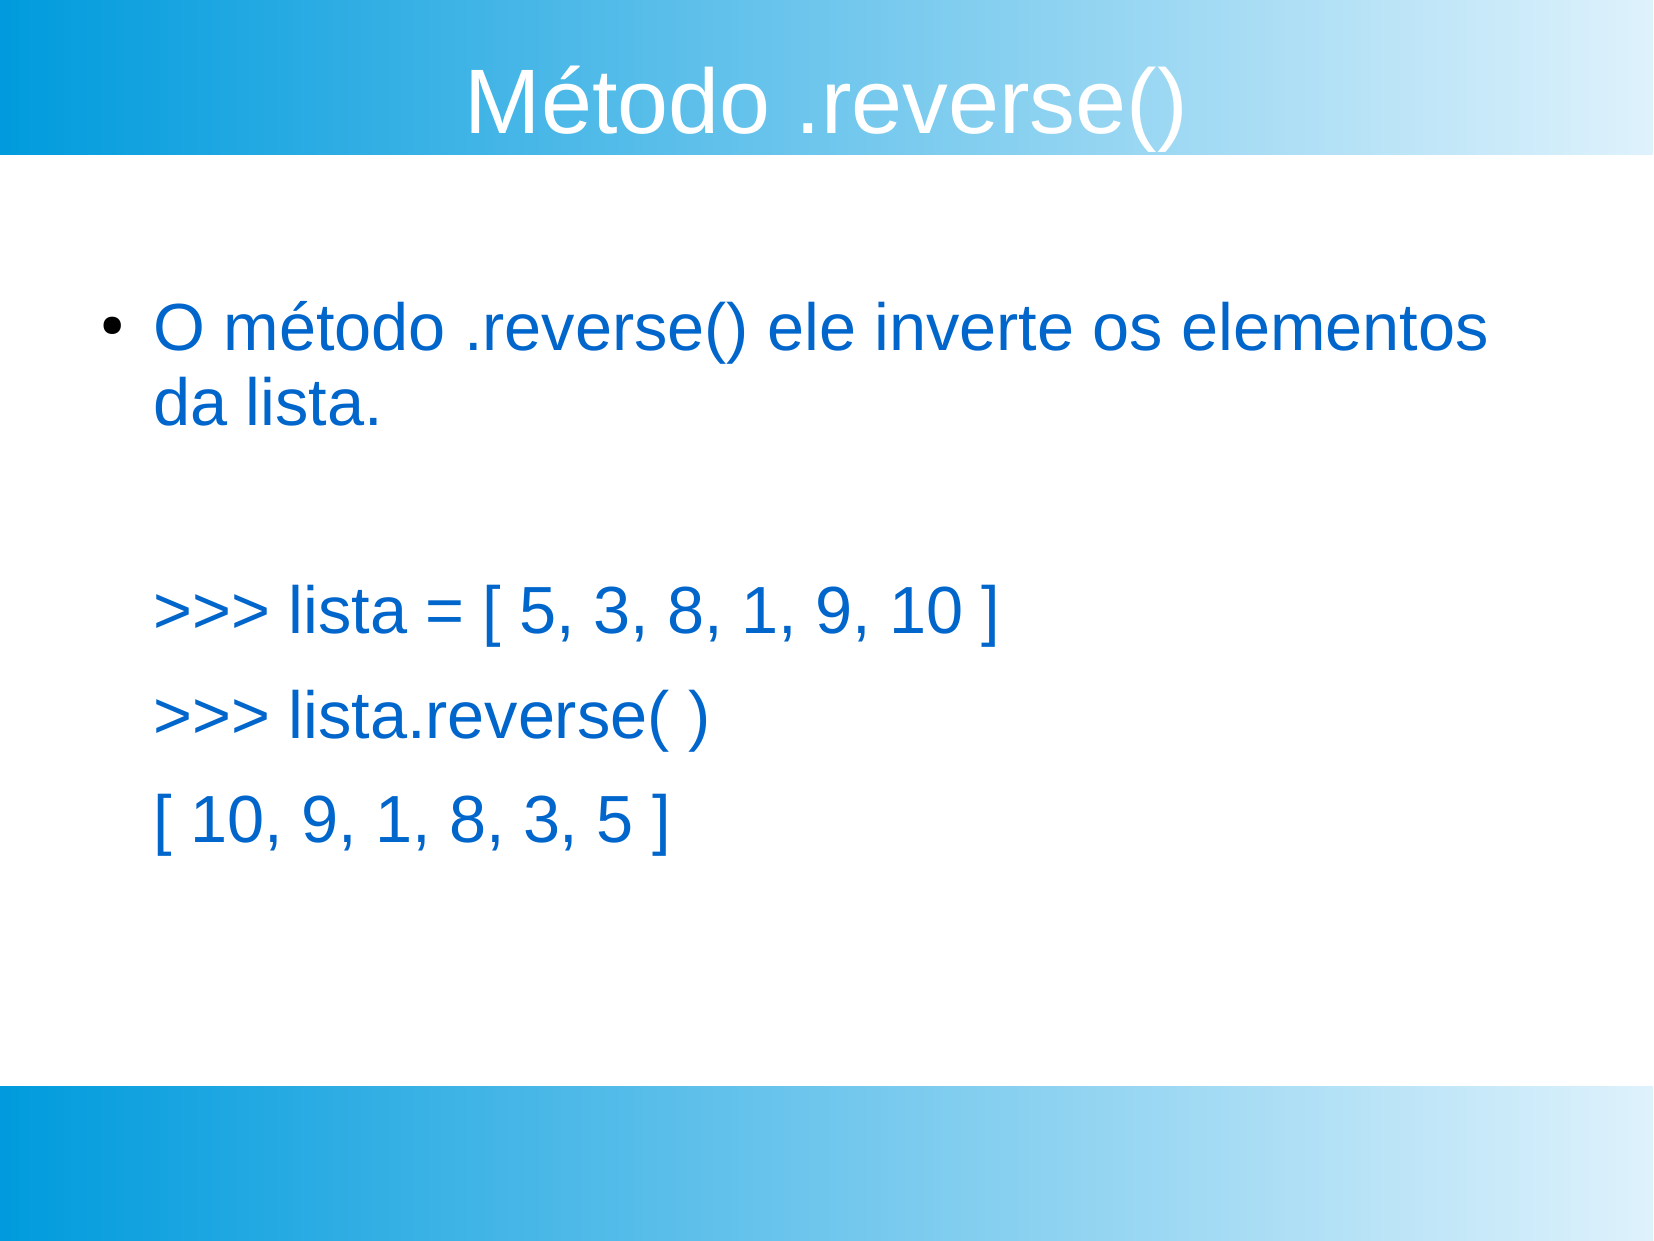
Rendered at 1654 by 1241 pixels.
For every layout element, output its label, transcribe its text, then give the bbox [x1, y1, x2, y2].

title Método .reverse() [82, 49, 1571, 155]
list O método .reverse() ele inverte os elementos da lista. >>> lista = [ 5, 3, 8, 1, 9, 10 ] >>> lista.reverse( ) [ 10, 9, 1, 8, 3, 5 ] [82, 290, 1571, 1010]
